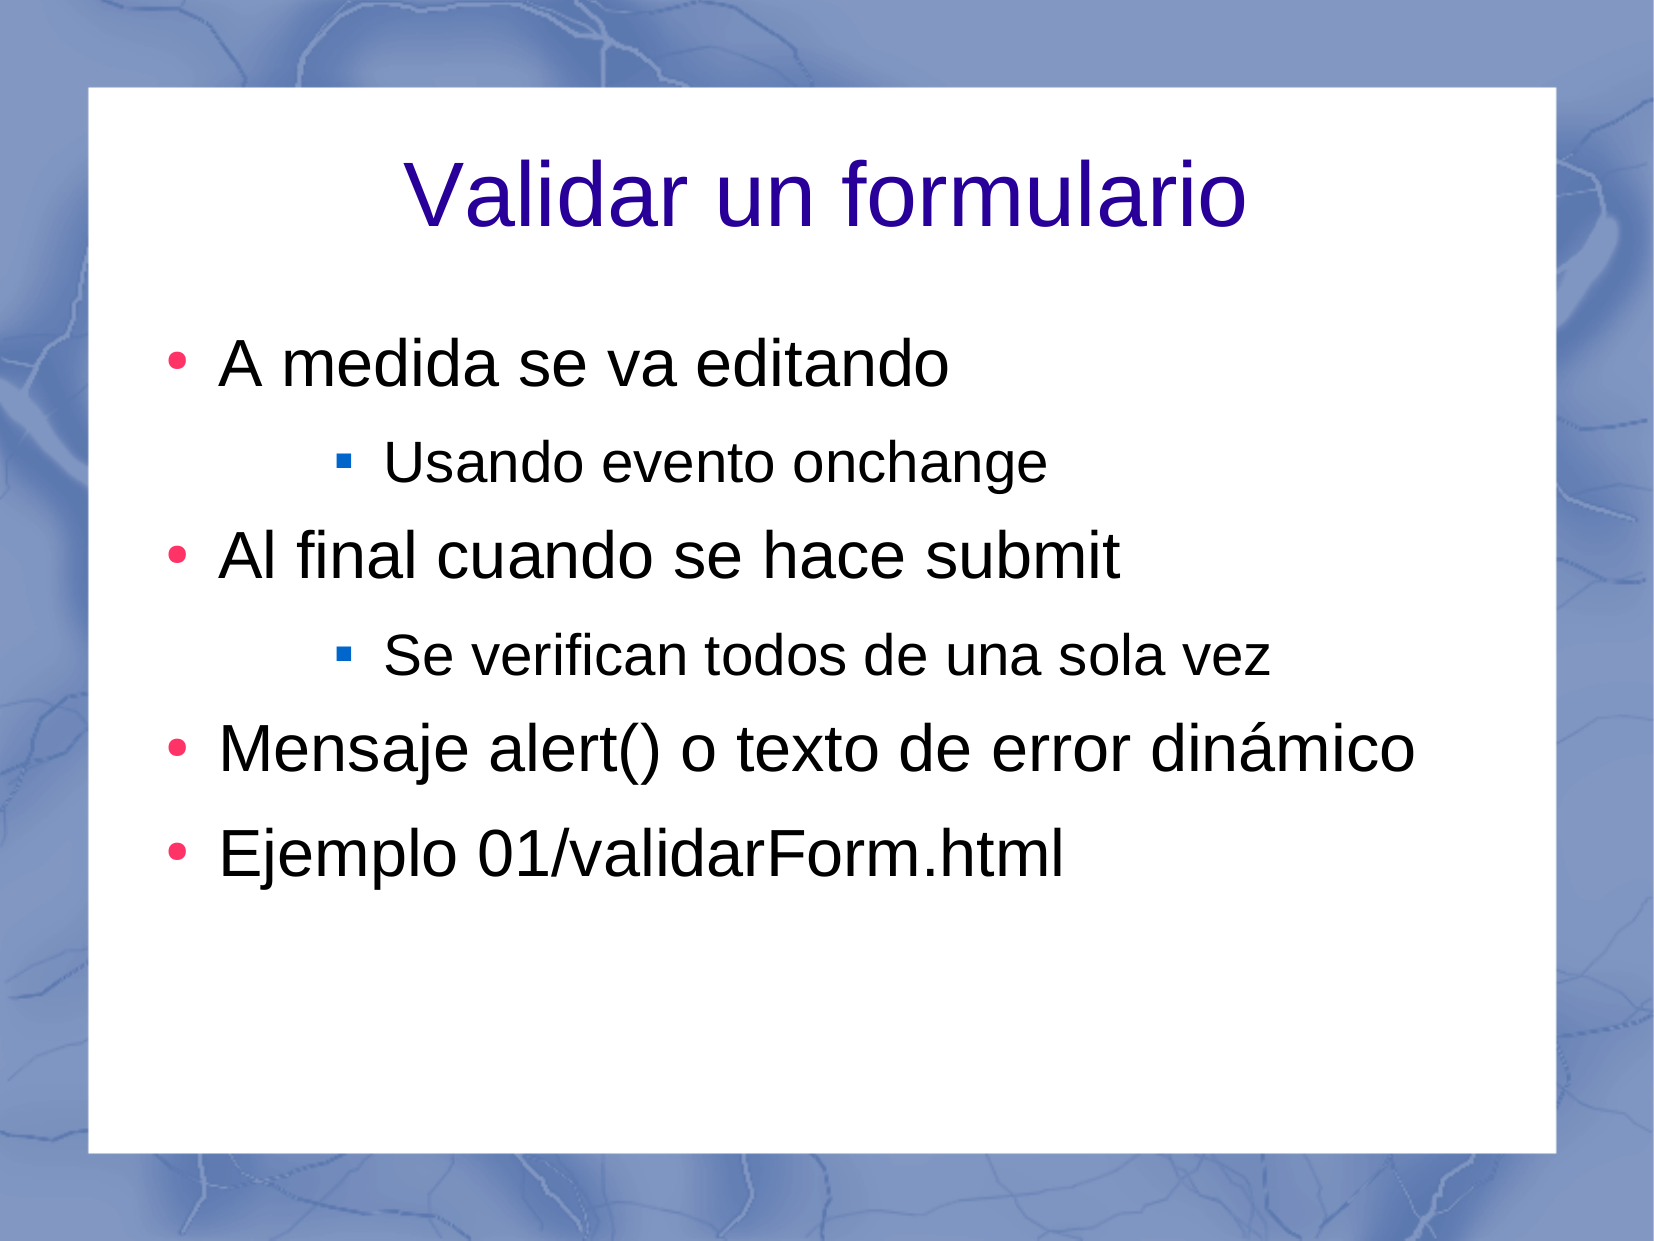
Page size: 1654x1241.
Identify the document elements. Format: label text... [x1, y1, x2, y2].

list A medida se va editando Usando evento onchange Al final cuando se hace submit Se verifican todos de una sola vez Mensaje alert() o texto de error dinámico Ejemplo 01/validarForm.html [147, 325, 1506, 1232]
title Validar un formulario [118, 90, 1536, 298]
picture [0, 0, 1654, 1241]
